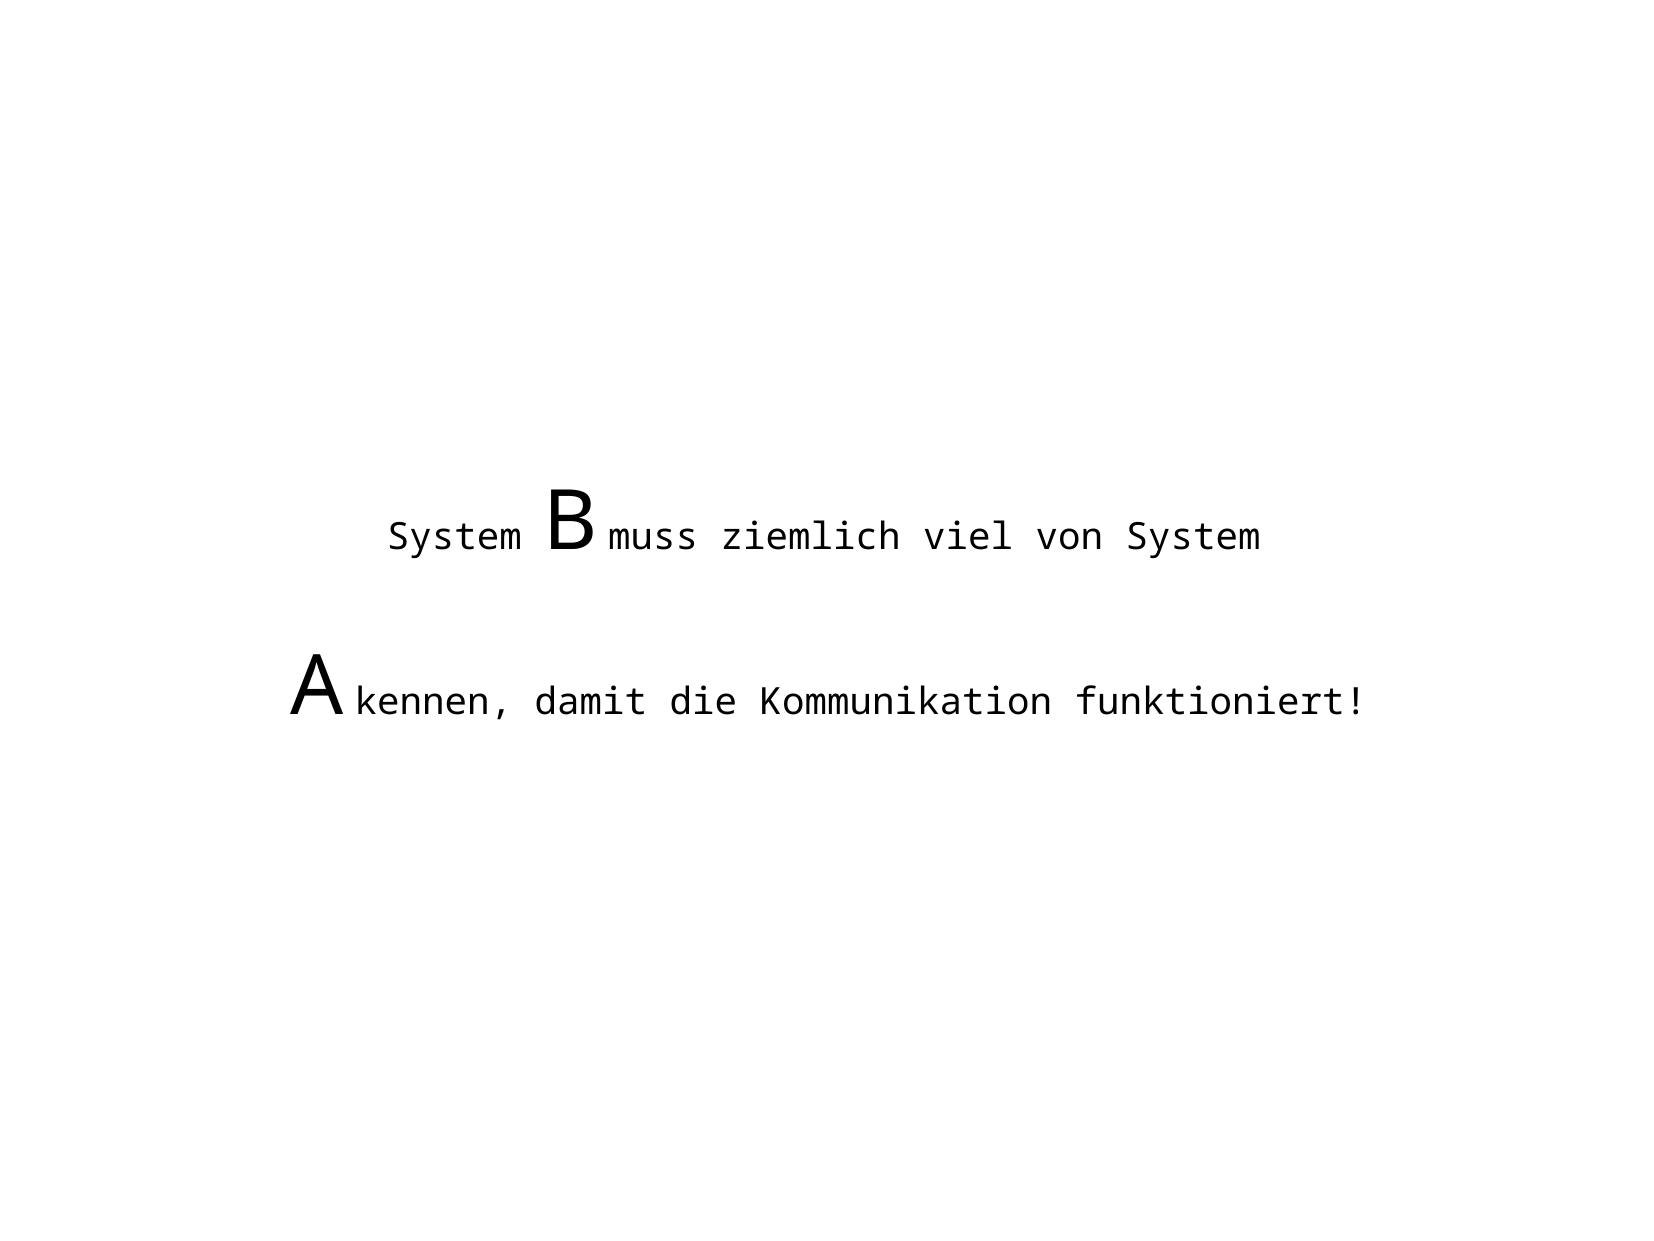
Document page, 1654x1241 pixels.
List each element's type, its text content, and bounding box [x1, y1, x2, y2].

text_box System B muss ziemlich viel von System A kennen, damit die Kommunikation funktioniert! [265, 453, 1387, 679]
